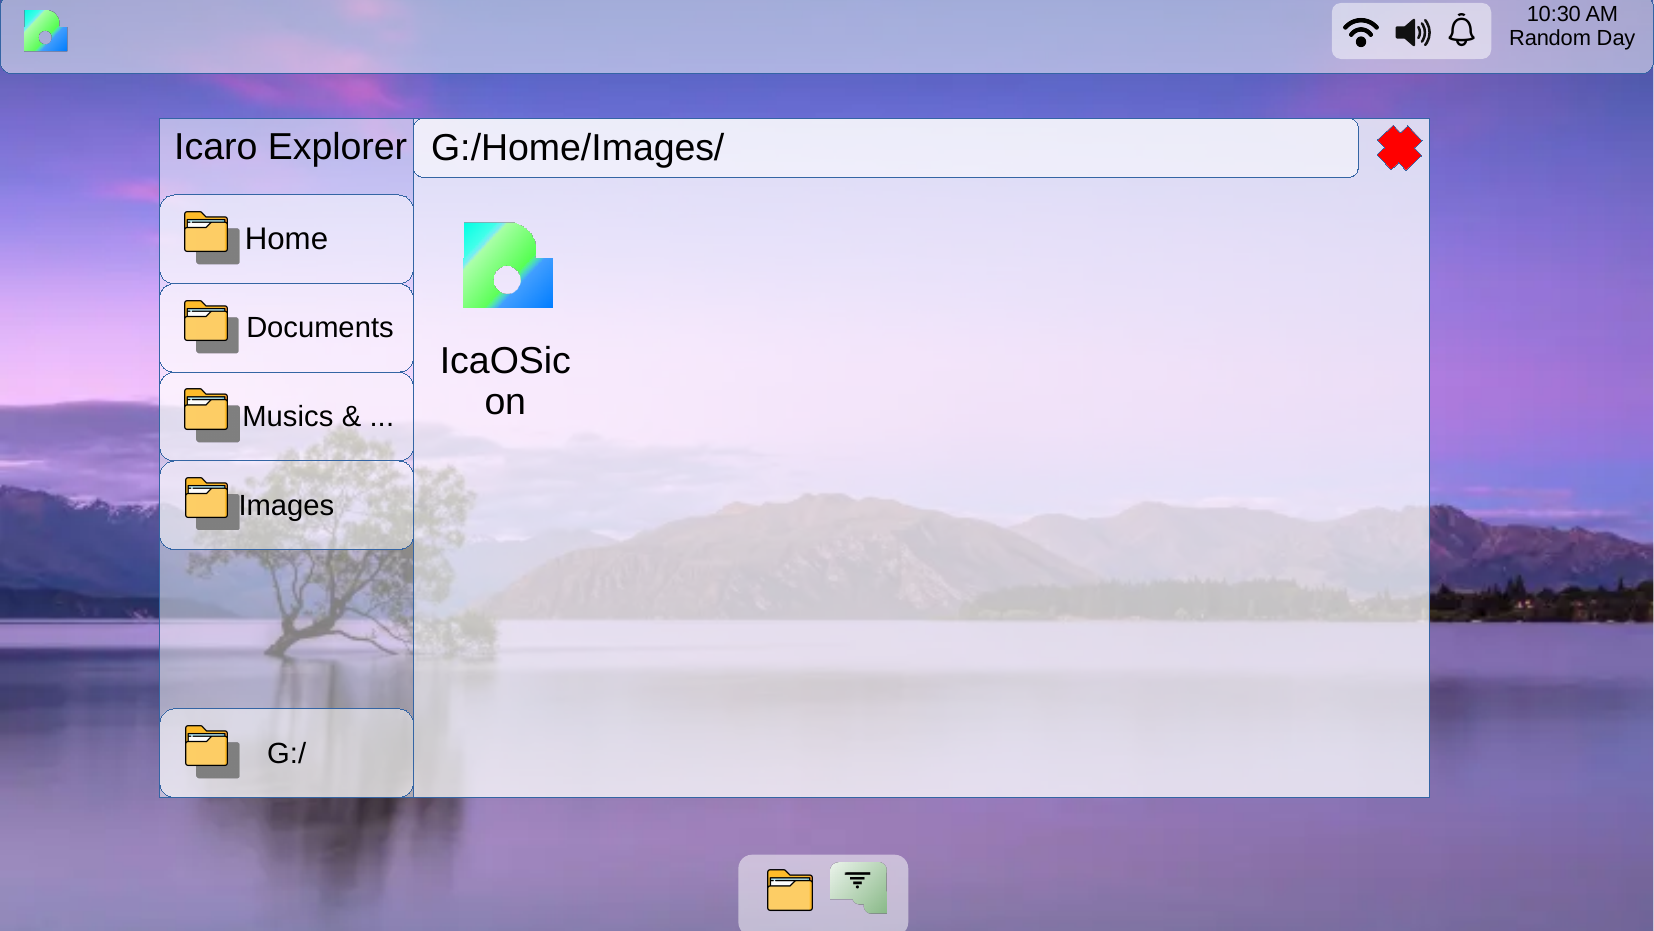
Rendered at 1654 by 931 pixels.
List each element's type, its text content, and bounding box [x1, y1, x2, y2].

text_box G:/Home/Images/ [413, 118, 1359, 178]
text_box 10:30 AM Random Day [1491, 0, 1654, 64]
text_box G:/ [159, 708, 414, 798]
picture [1393, 12, 1433, 52]
text_box Icaro Explorer [159, 118, 413, 178]
text_box Home [159, 194, 414, 284]
picture [1443, 11, 1480, 48]
text_box [403, 275, 413, 292]
text_box [159, 785, 171, 798]
picture [0, 0, 1654, 931]
picture [830, 862, 887, 919]
text_box IcaOSicon [420, 331, 591, 431]
text_box Images [159, 460, 414, 550]
picture [1343, 14, 1379, 51]
picture [767, 867, 813, 913]
text_box [159, 362, 169, 383]
text_box [159, 178, 413, 206]
text_box Musics & ... [159, 372, 414, 461]
text_box [159, 273, 170, 294]
text_box Documents [159, 284, 413, 372]
text_box [159, 118, 1430, 798]
text_box [159, 450, 169, 473]
text_box [89, 0, 1654, 74]
text_box [738, 854, 909, 931]
